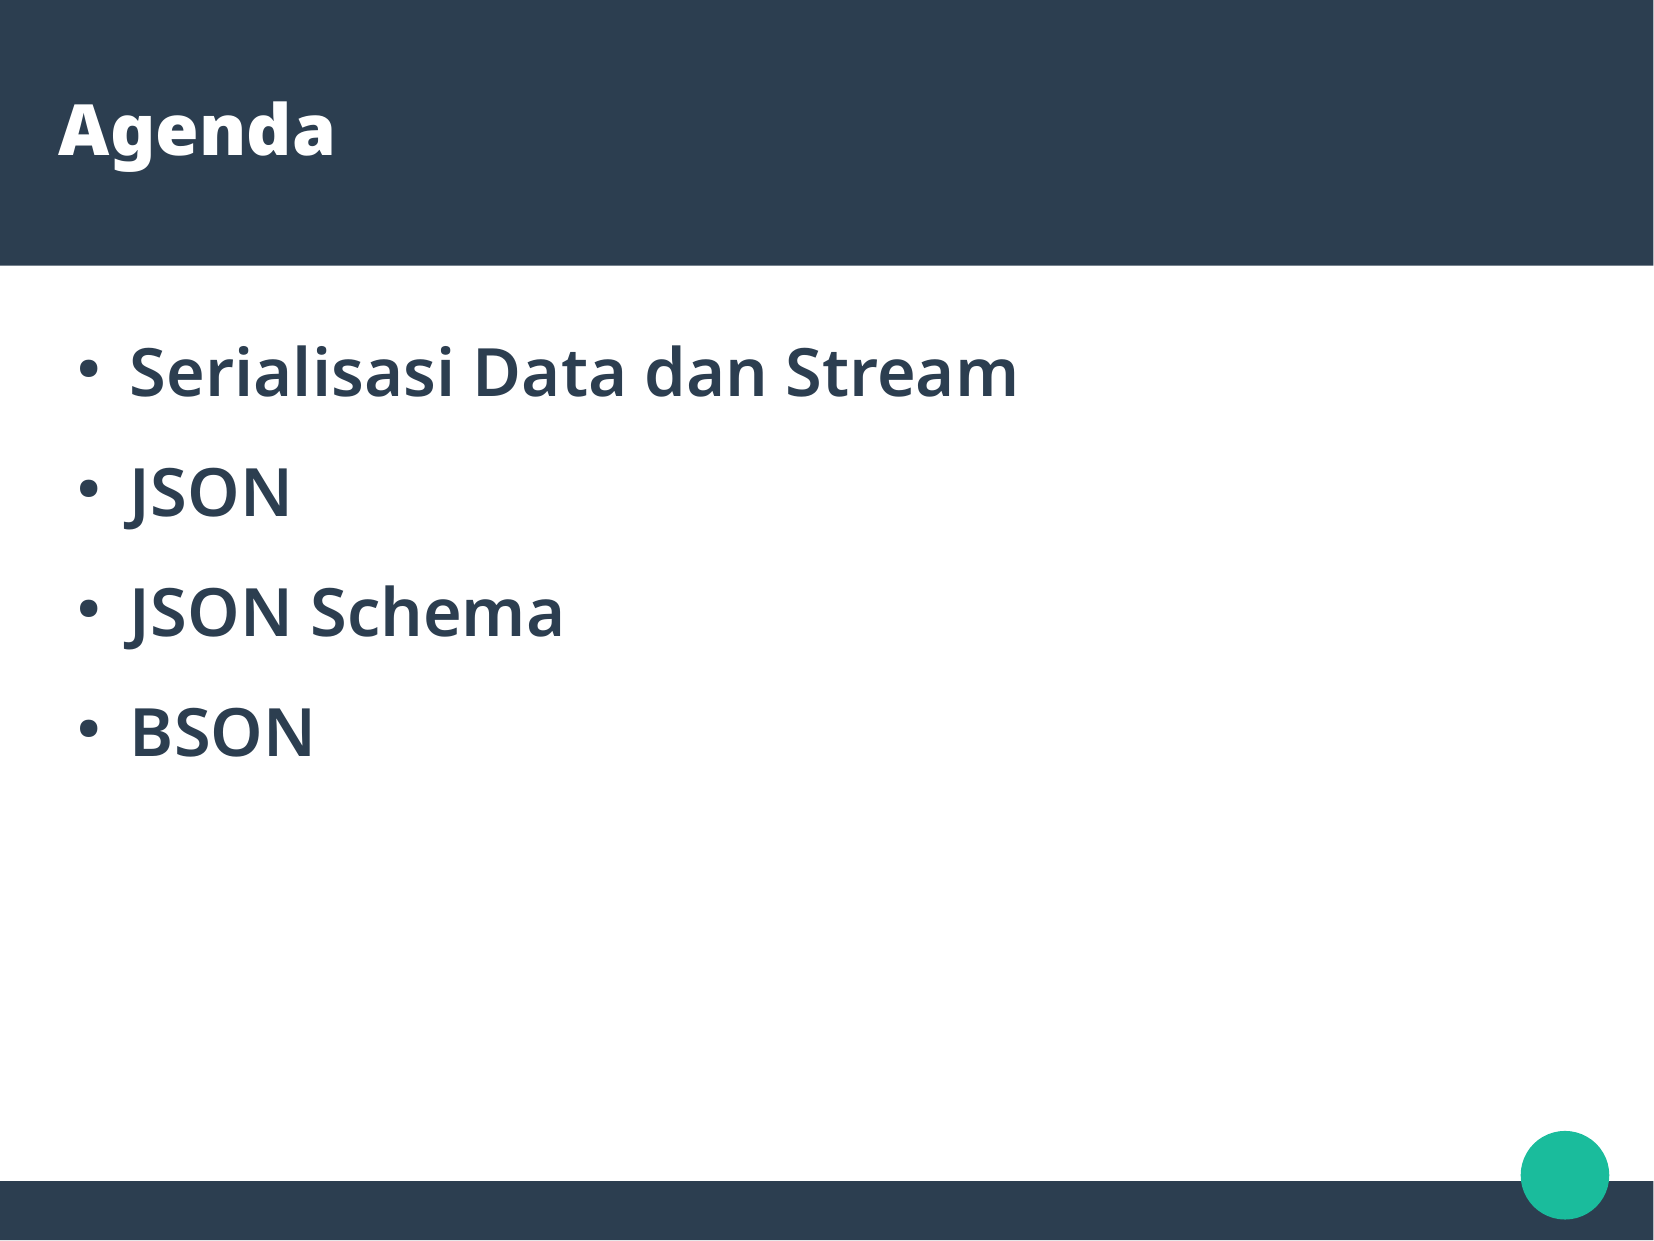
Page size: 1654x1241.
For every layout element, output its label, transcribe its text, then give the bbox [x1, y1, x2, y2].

title Agenda [59, 49, 1595, 207]
list Serialisasi Data dan Stream JSON JSON Schema BSON [59, 324, 1595, 1152]
